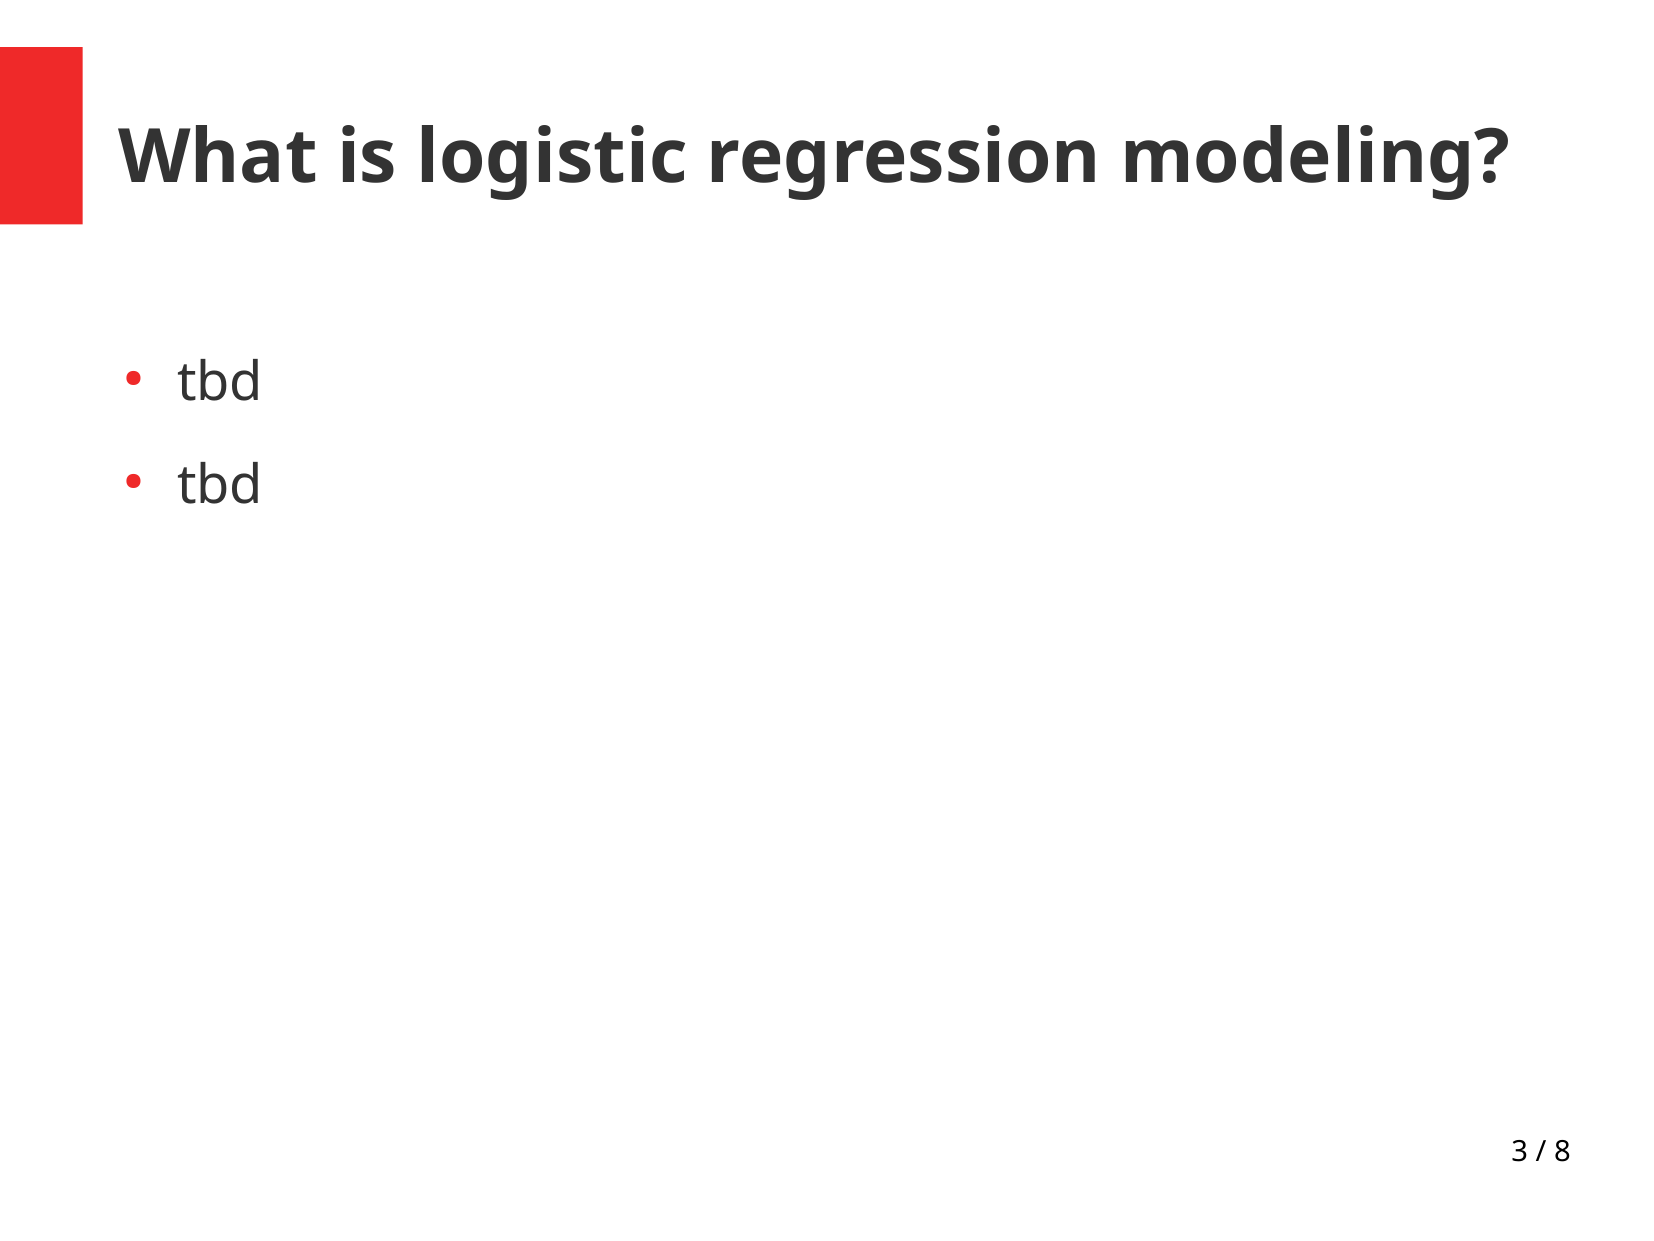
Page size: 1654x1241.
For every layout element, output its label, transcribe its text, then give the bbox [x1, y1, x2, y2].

list tbd tbd [106, 342, 1524, 993]
title What is logistic regression modeling? [118, 49, 1571, 257]
